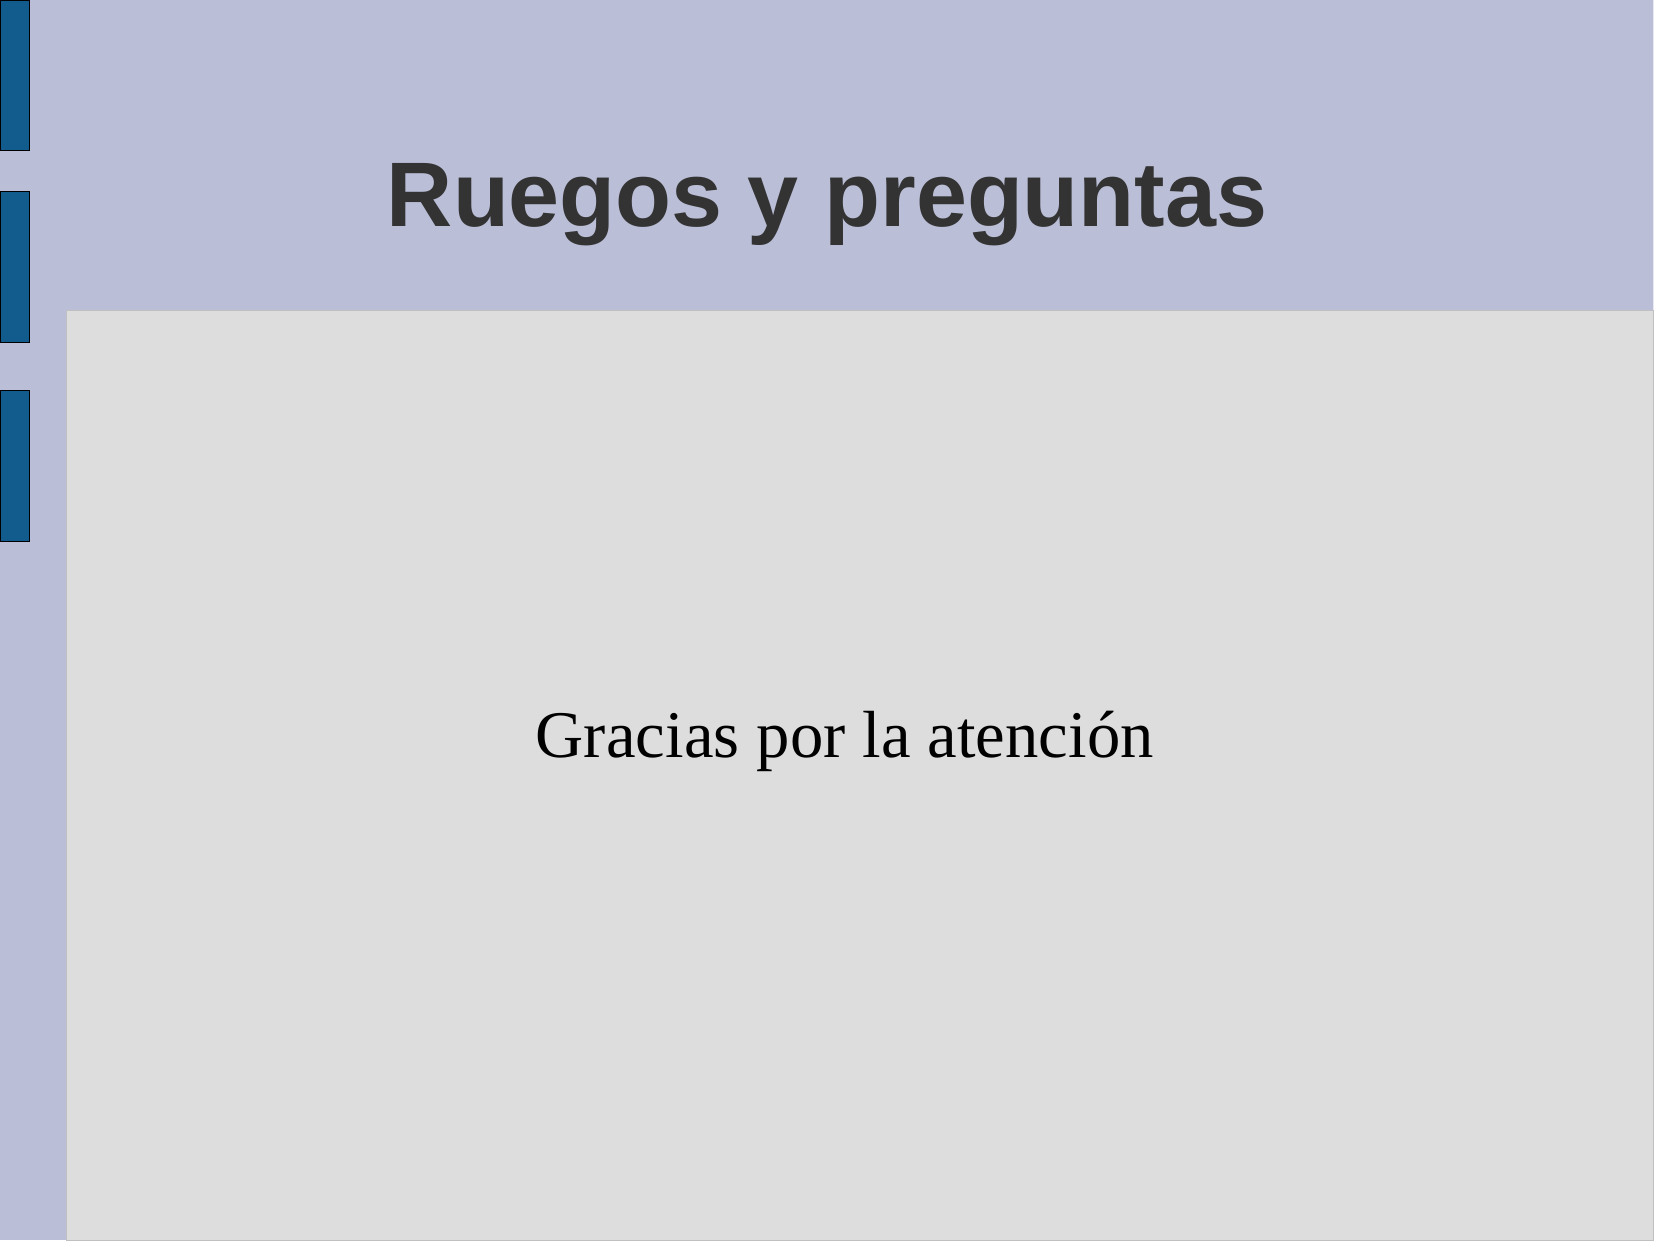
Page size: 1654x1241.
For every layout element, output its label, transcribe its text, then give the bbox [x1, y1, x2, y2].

title Ruegos y preguntas [121, 91, 1534, 299]
subtitle Gracias por la atención [121, 344, 1534, 1127]
